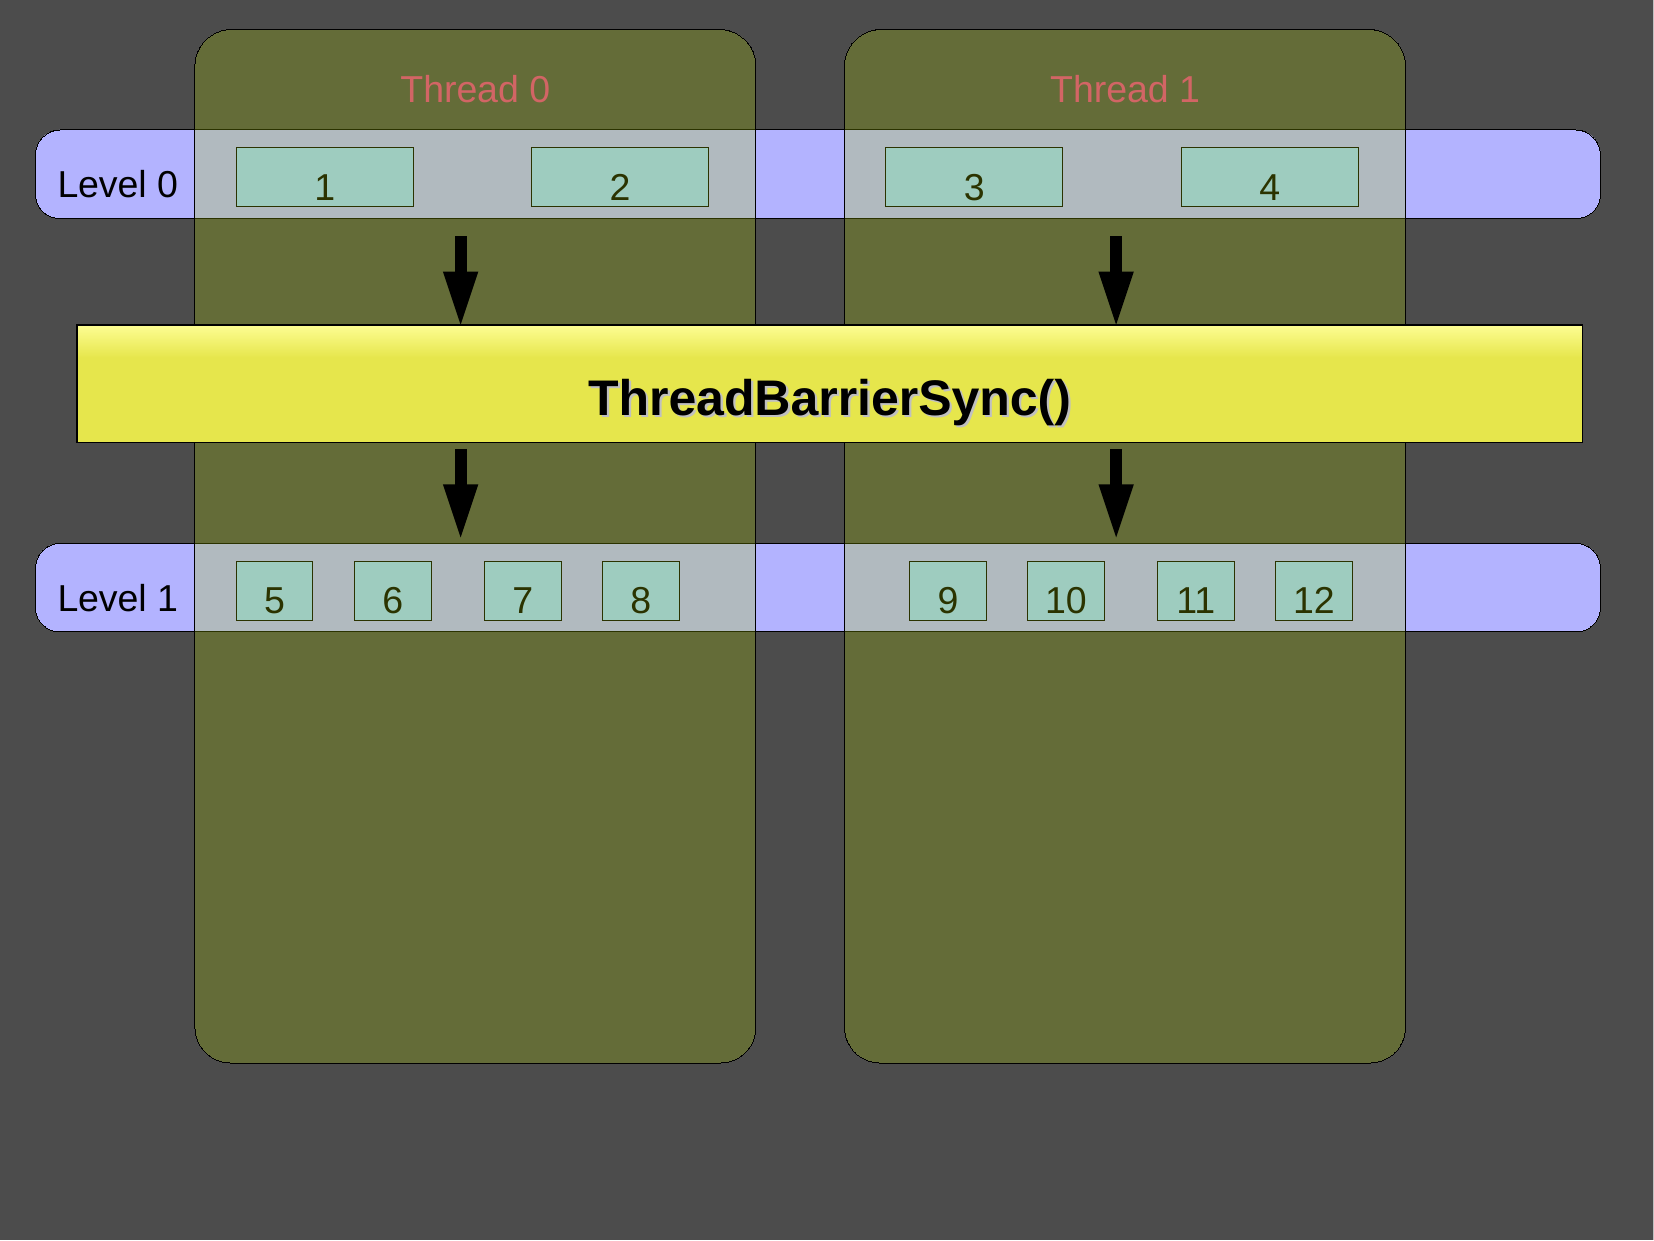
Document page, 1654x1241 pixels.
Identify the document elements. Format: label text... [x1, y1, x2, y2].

text_box Level 0 [1406, 129, 1601, 219]
text_box Level 1 [1406, 543, 1601, 632]
text_box Level 0 [756, 129, 844, 219]
text_box Level 1 [756, 543, 844, 632]
text_box Thread 0 [194, 443, 756, 1064]
text_box Thread 1 [844, 29, 1406, 324]
text_box Level 0 [35, 129, 194, 219]
text_box Thread 0 [194, 29, 756, 324]
text_box ThreadBarrierSync() [76, 324, 1583, 443]
text_box Thread 1 [844, 443, 1406, 1064]
text_box Level 1 [35, 543, 194, 632]
